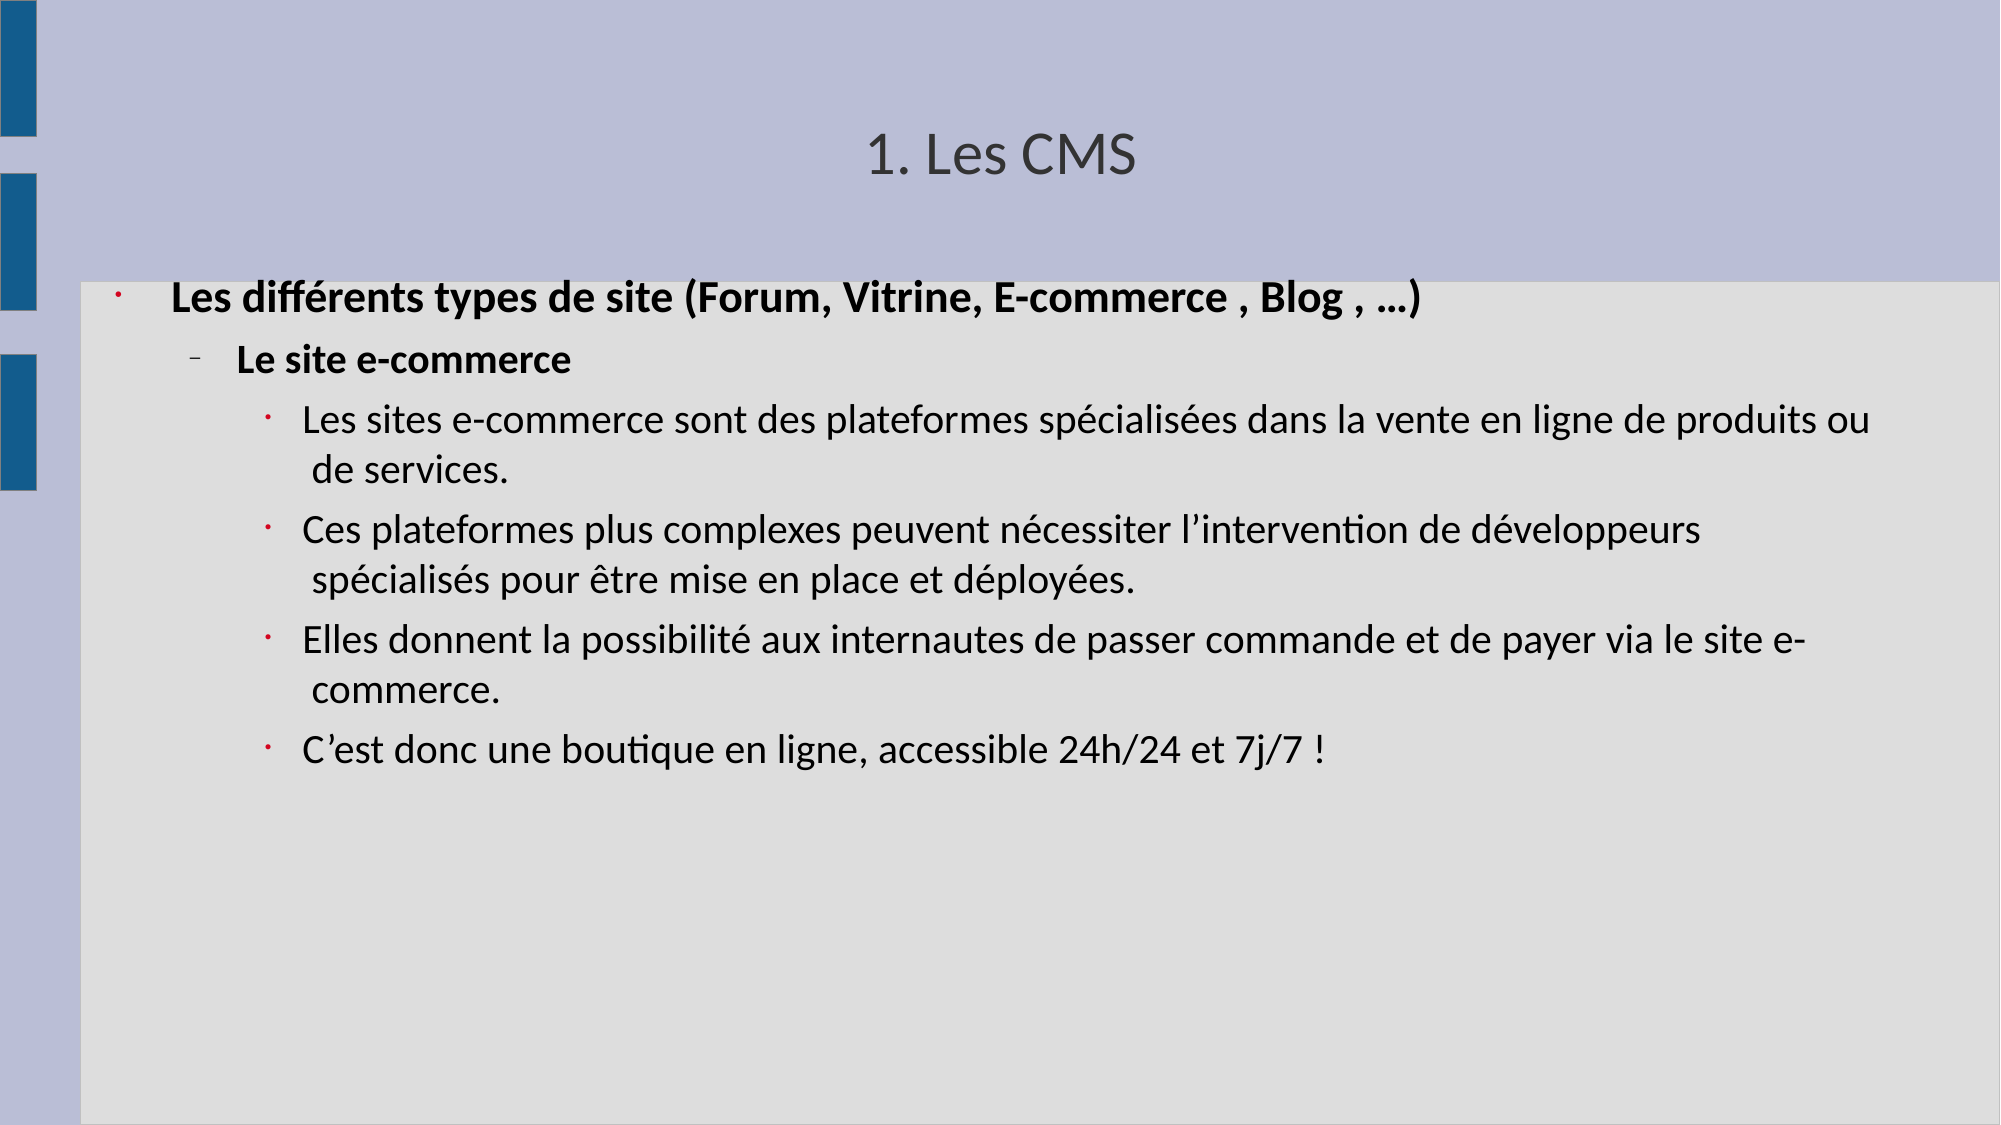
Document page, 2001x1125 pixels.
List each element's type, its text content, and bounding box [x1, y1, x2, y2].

text_box Les différents types de site (Forum, Vitrine, E-commerce , Blog , …) Le site e-commerce Les sites e-commerce sont des plateformes spécialisées dans la vente en ligne de produits ou de services. Ces plateformes plus complexes peuvent nécessiter l’intervention de développeurs spécialisés pour être mise en place et déployées. Elles donnent la possibilité aux internautes de passer commande et de payer via le site e- commerce. C’est donc une boutique en ligne, accessible 24h/24 et 7j/7 ! [112, 254, 1875, 773]
title 1. Les CMS [859, 109, 1141, 254]
